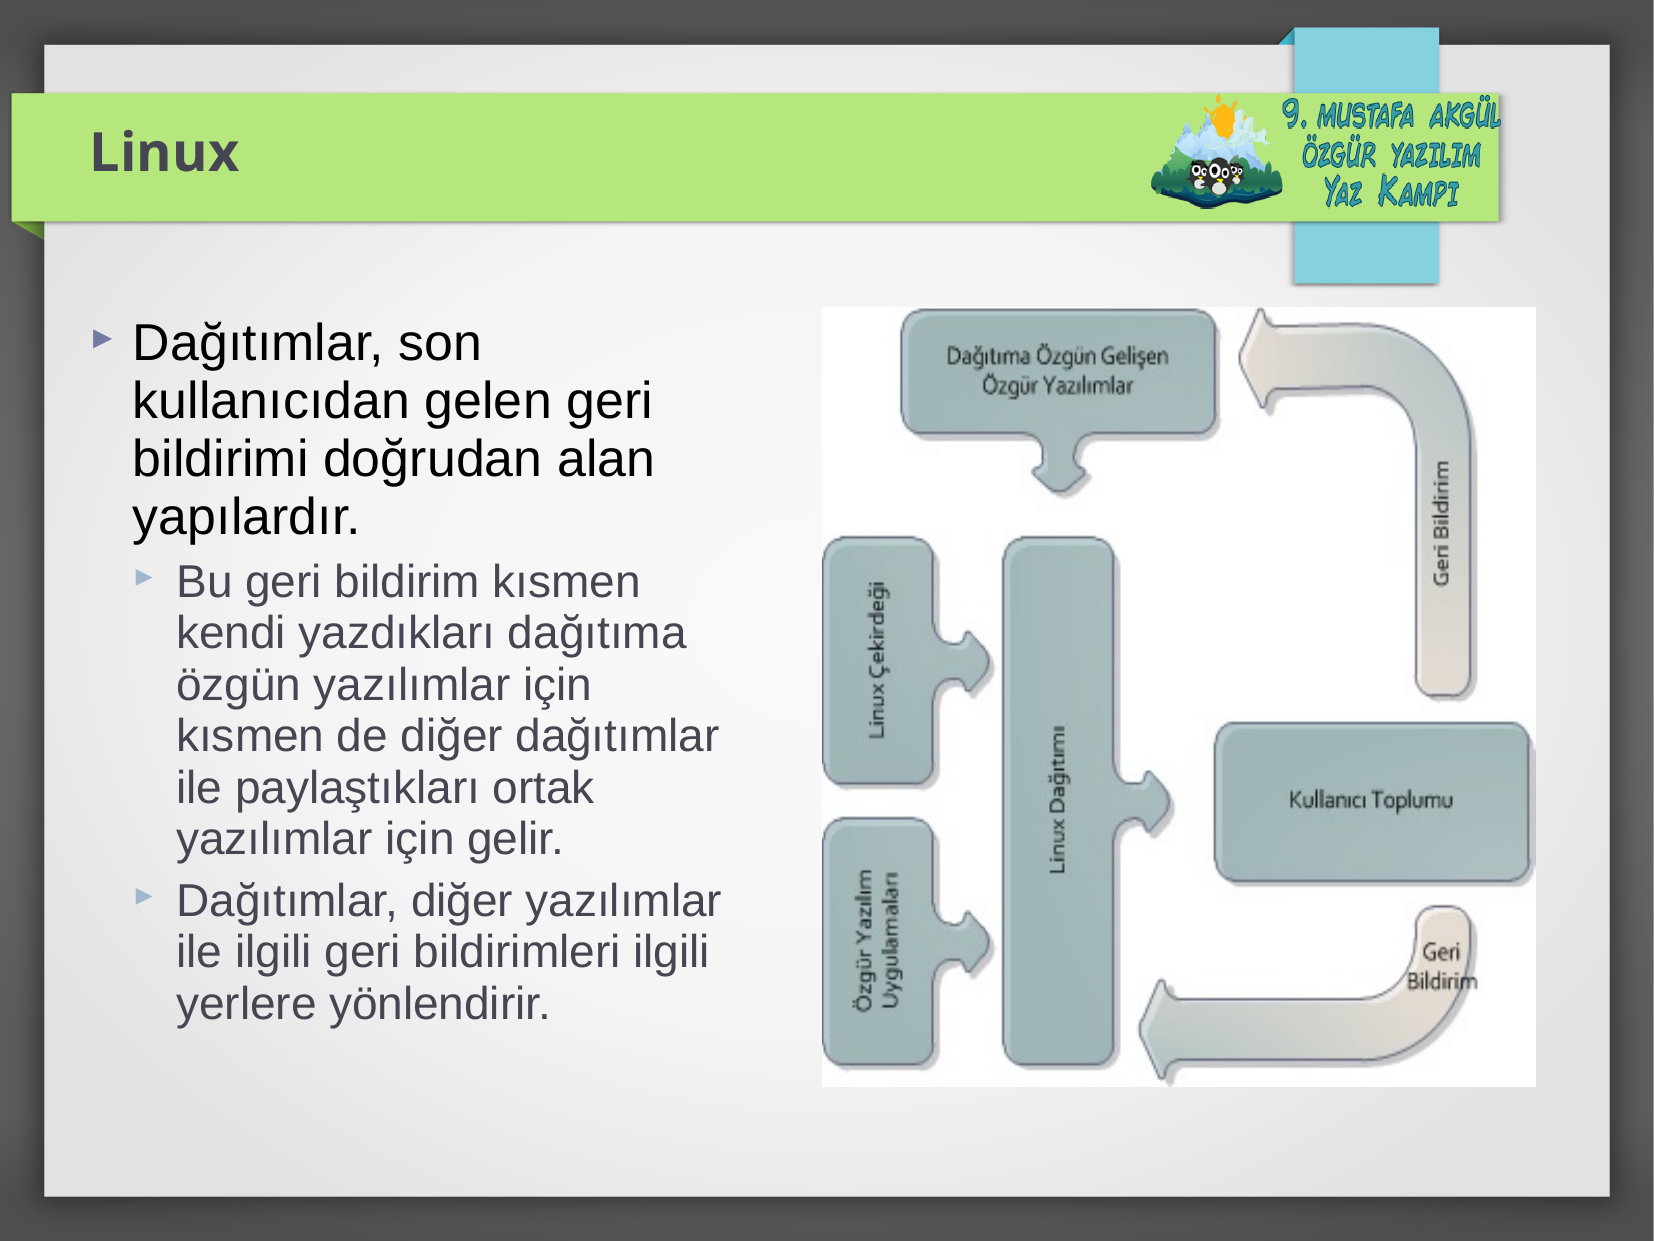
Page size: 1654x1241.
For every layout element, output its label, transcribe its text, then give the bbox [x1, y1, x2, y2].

picture [0, 0, 1654, 1241]
text_box Linux [75, 106, 863, 200]
list Dağıtımlar, son kullanıcıdan gelen geri bildirimi doğrudan alan yapılardır. Bu geri bildirim kısmen kendi yazdıkları dağıtıma özgün yazılımlar için kısmen de diğer dağıtımlar ile paylaştıkları ortak yazılımlar için gelir. Dağıtımlar, diğer yazılımlar ile ilgili geri bildirimleri ilgili yerlere yönlendirir. [75, 306, 738, 1117]
